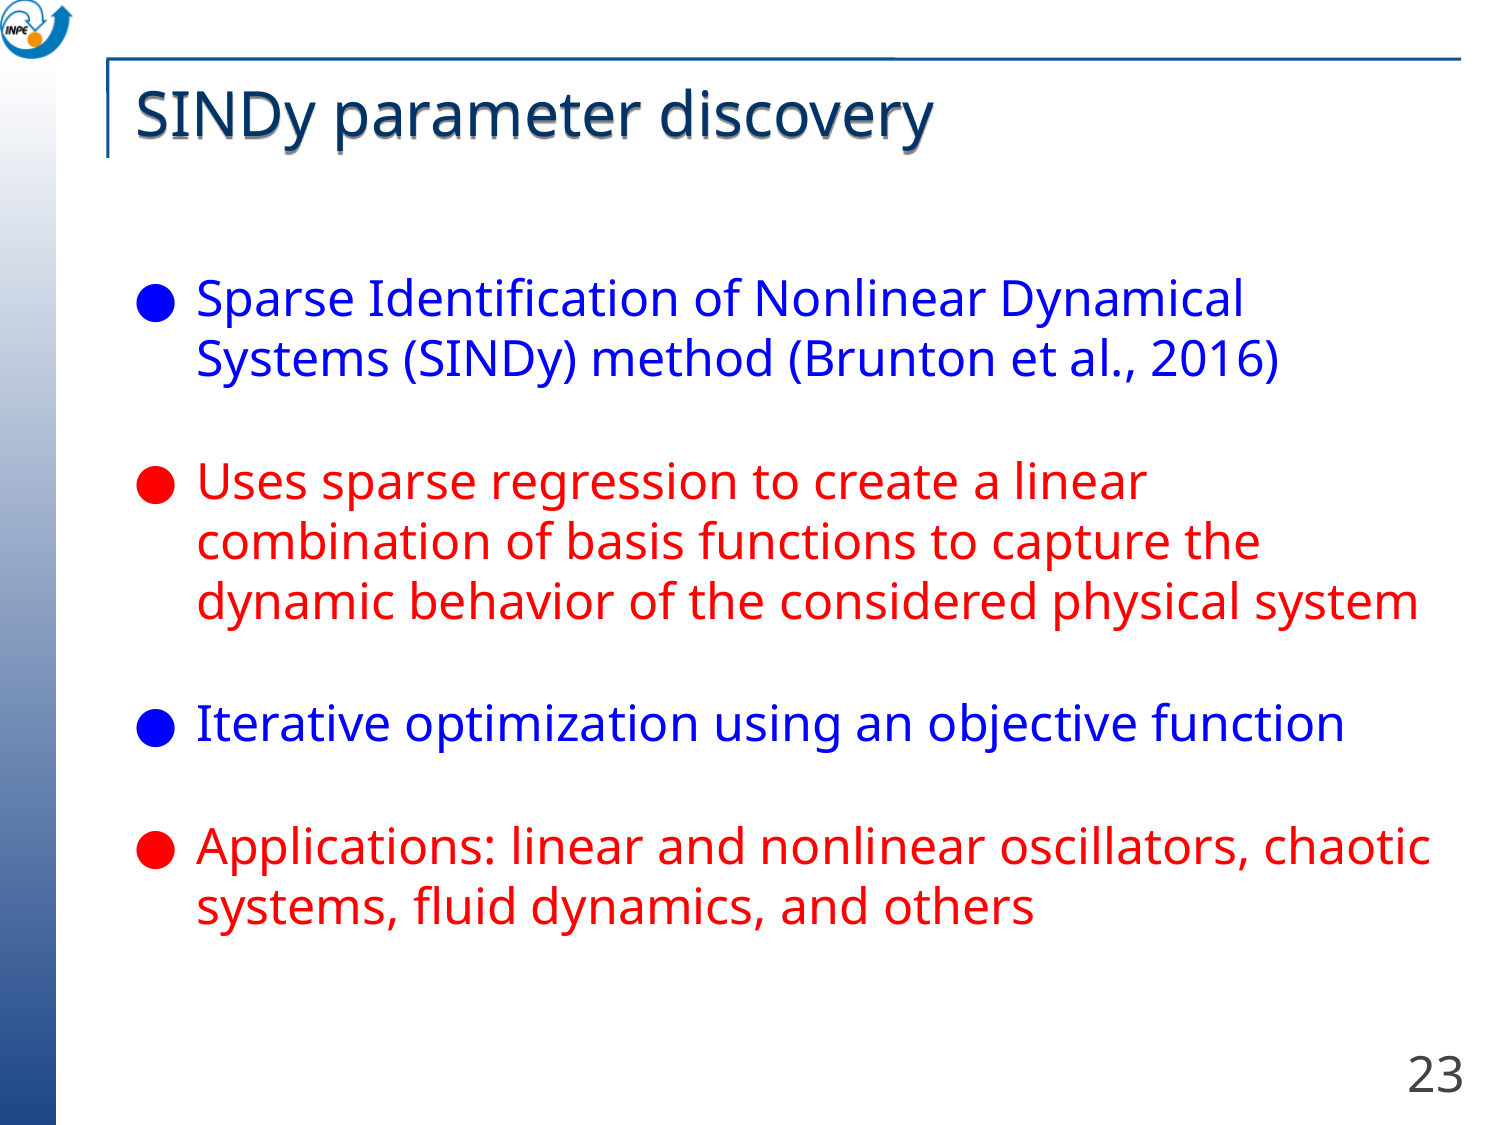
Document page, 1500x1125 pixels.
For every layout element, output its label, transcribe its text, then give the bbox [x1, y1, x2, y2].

slide_number 1 [1389, 1033, 1480, 1120]
list Sparse Identification of Nonlinear Dynamical Systems (SINDy) method (Brunton et al., 2016) Uses sparse regression to create a linear combination of basis functions to capture the dynamic behavior of the considered physical system Iterative optimization using an objective function Applications: linear and nonlinear oscillators, chaotic systems, fluid dynamics, and others [106, 252, 1465, 1050]
picture [0, 0, 73, 59]
title SINDy parameter discovery [106, 59, 1465, 181]
